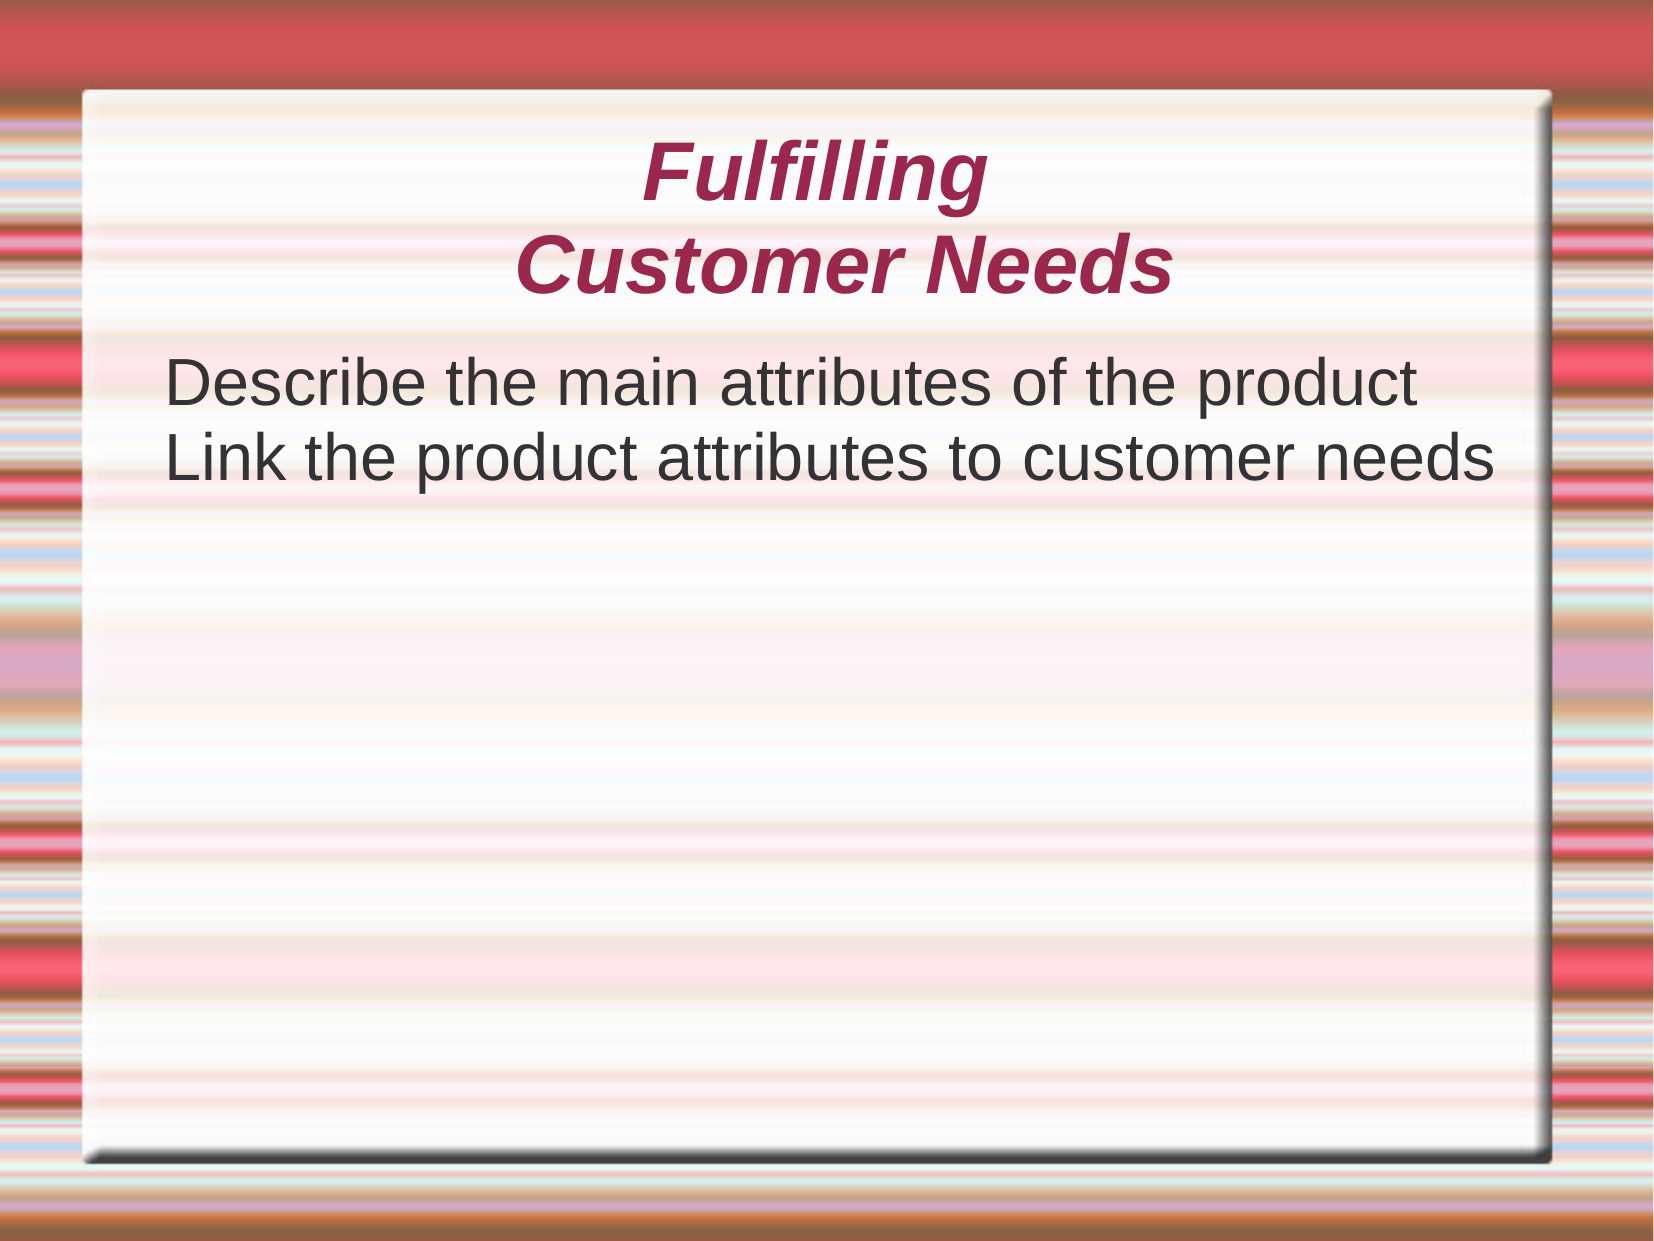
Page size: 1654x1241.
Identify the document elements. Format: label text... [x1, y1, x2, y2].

list Describe the main attributes of the product Link the product attributes to customer needs [152, 344, 1534, 1127]
title Fulfilling Customer Needs [121, 114, 1534, 322]
picture [0, 0, 1654, 1241]
